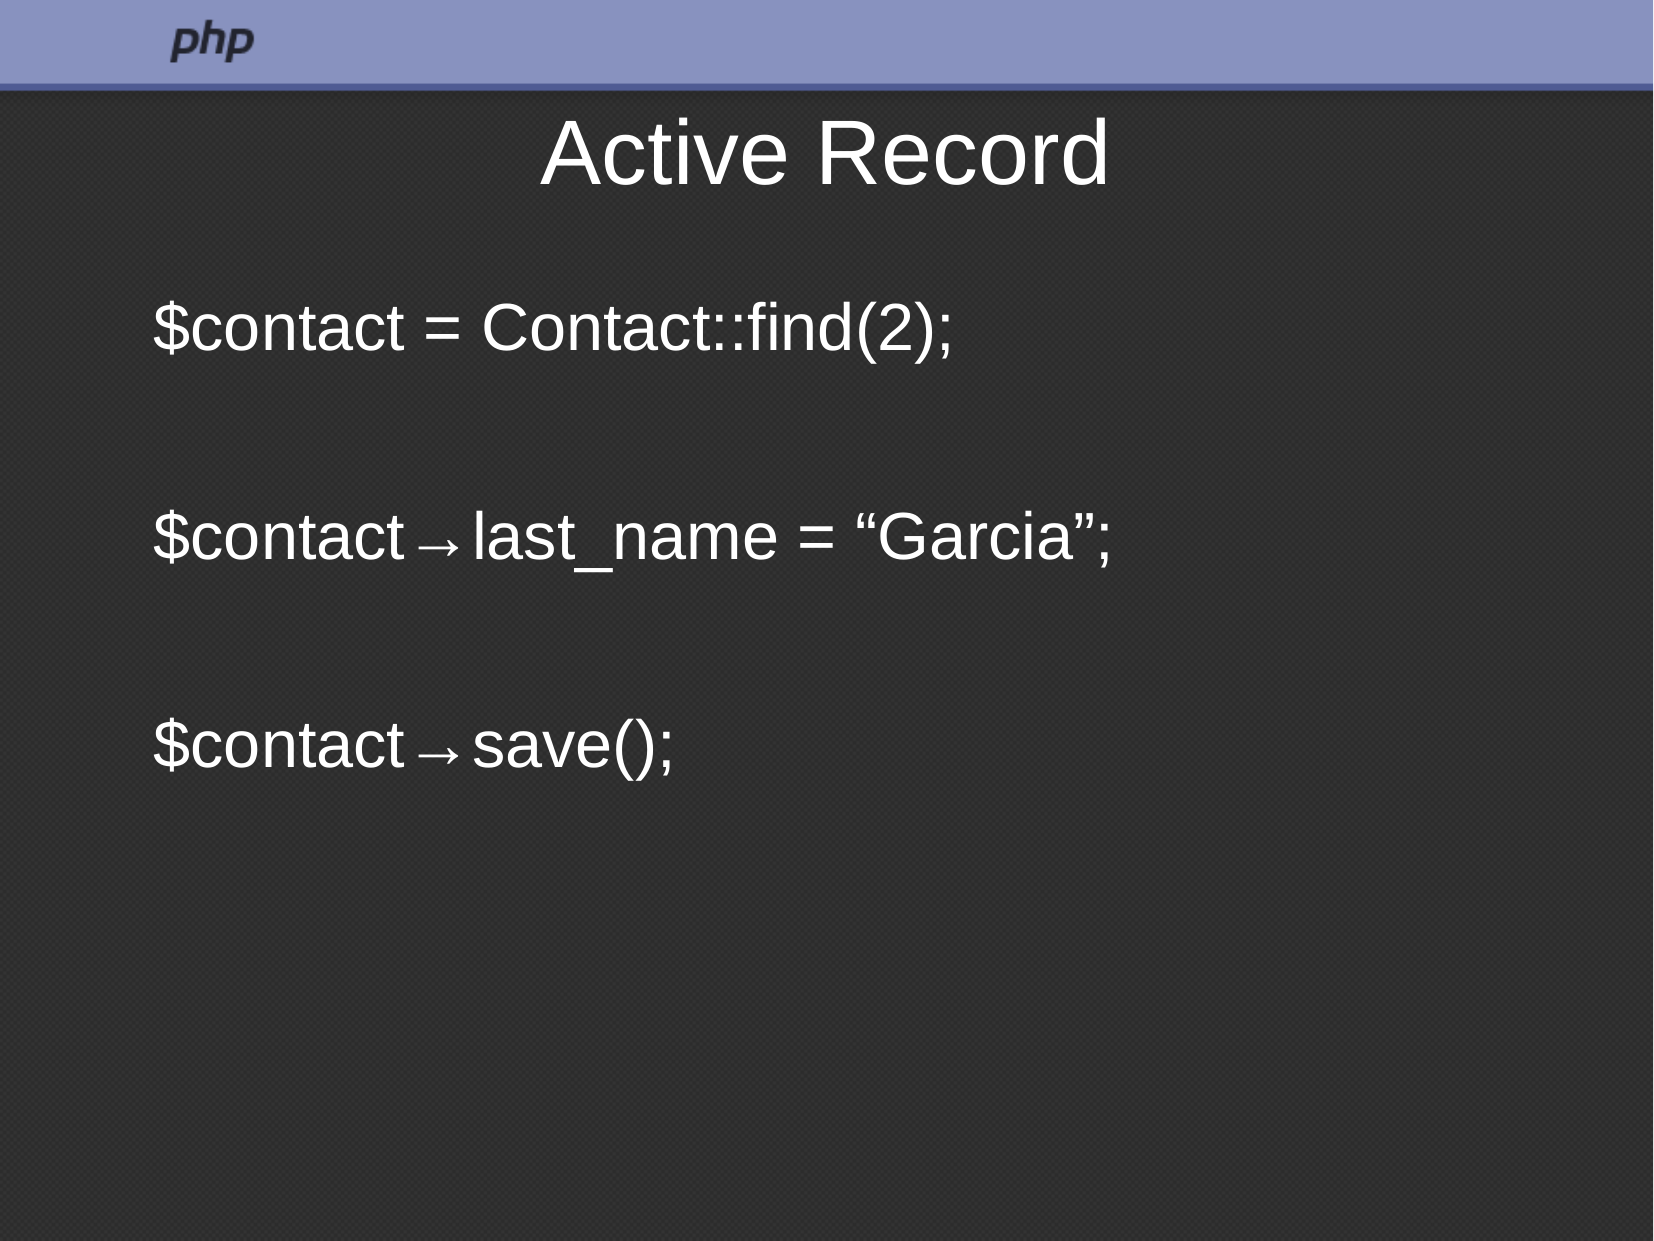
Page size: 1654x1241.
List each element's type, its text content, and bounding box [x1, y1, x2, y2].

list $contact = Contact::find(2); $contact→last_name = “Garcia”; $contact→save(); [82, 290, 1571, 1010]
picture [0, 0, 1654, 1241]
title Active Record [82, 49, 1571, 257]
